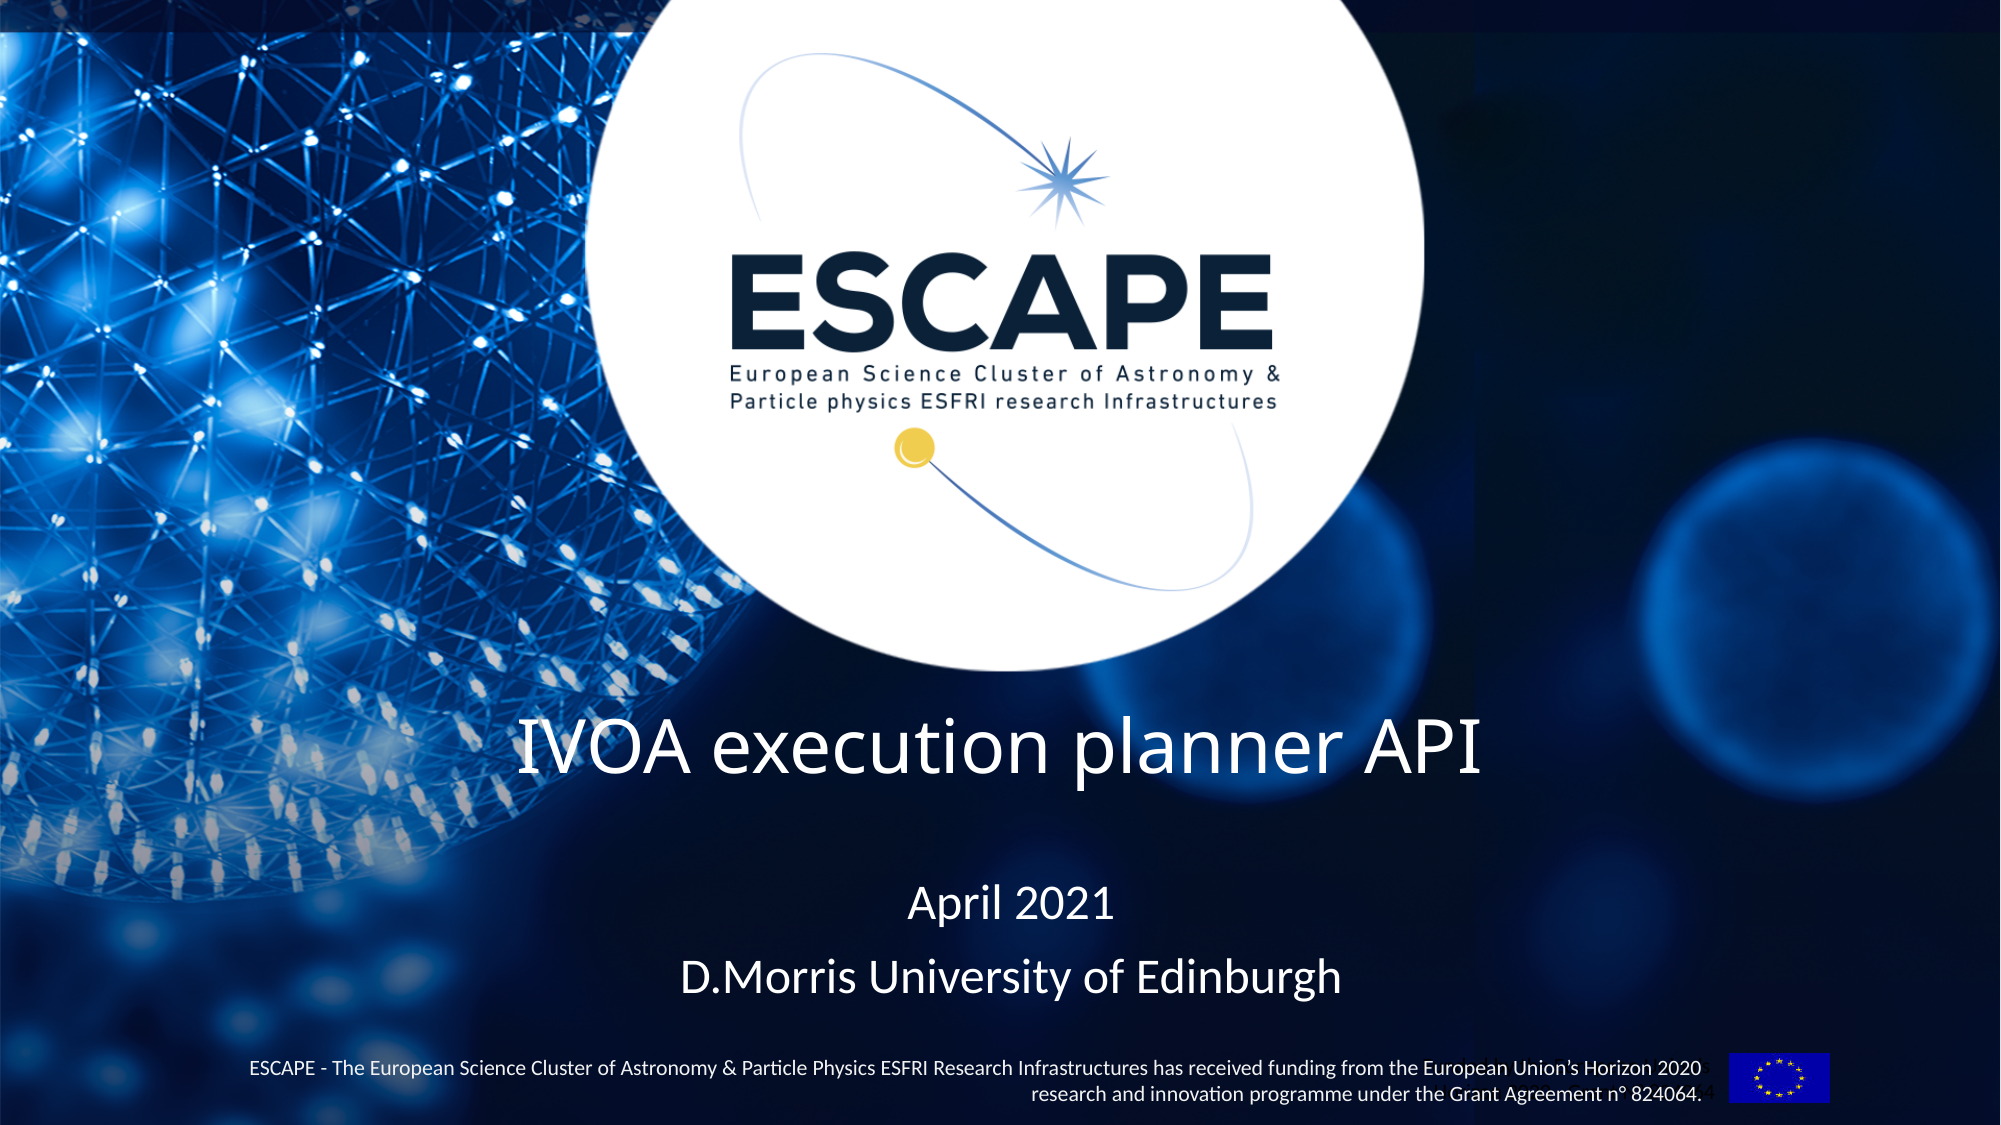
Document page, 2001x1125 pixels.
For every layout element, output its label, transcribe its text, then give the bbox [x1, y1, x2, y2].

picture [0, 0, 2001, 1125]
subtitle April 2021 D.Morris University of Edinburgh [448, 868, 1574, 1029]
title IVOA execution planner API [357, 679, 1642, 797]
